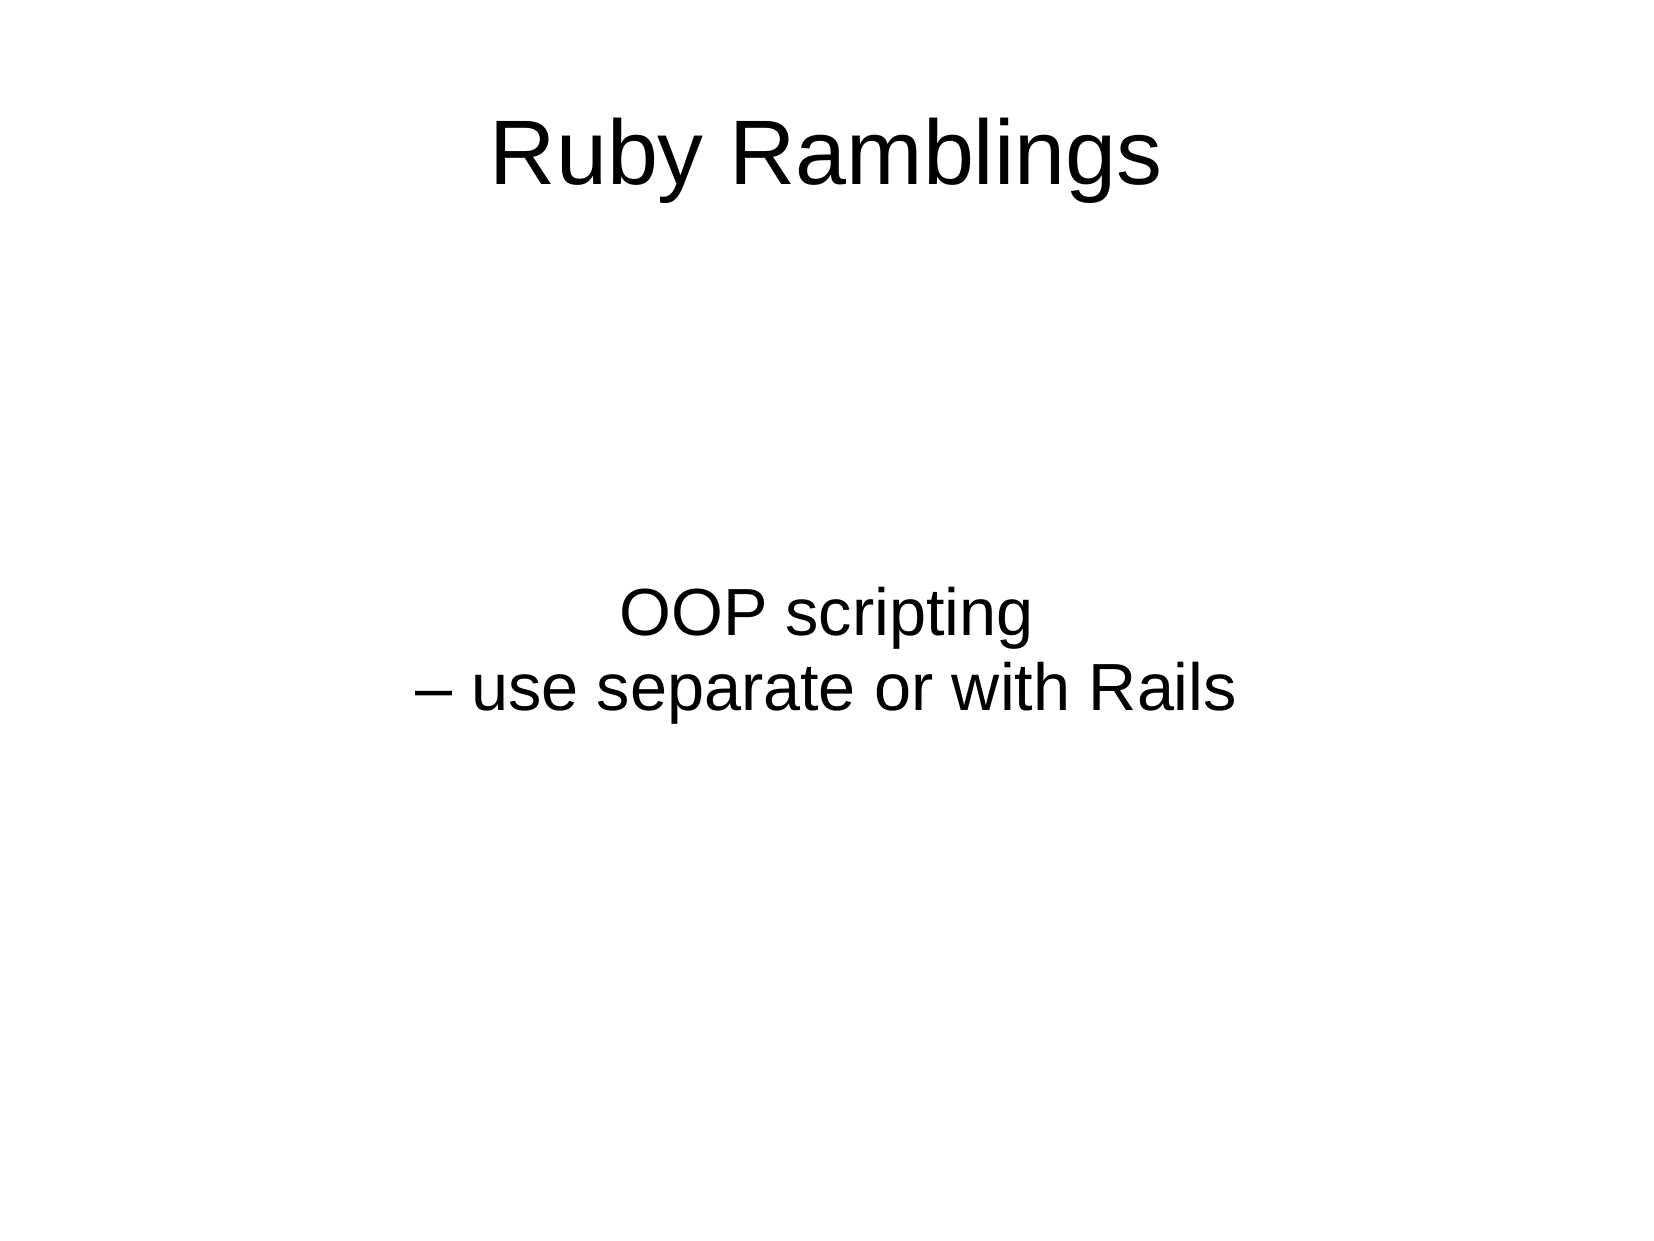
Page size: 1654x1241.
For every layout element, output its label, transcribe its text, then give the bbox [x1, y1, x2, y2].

title Ruby Ramblings [82, 49, 1571, 257]
subtitle OOP scripting – use separate or with Rails [82, 290, 1571, 1010]
